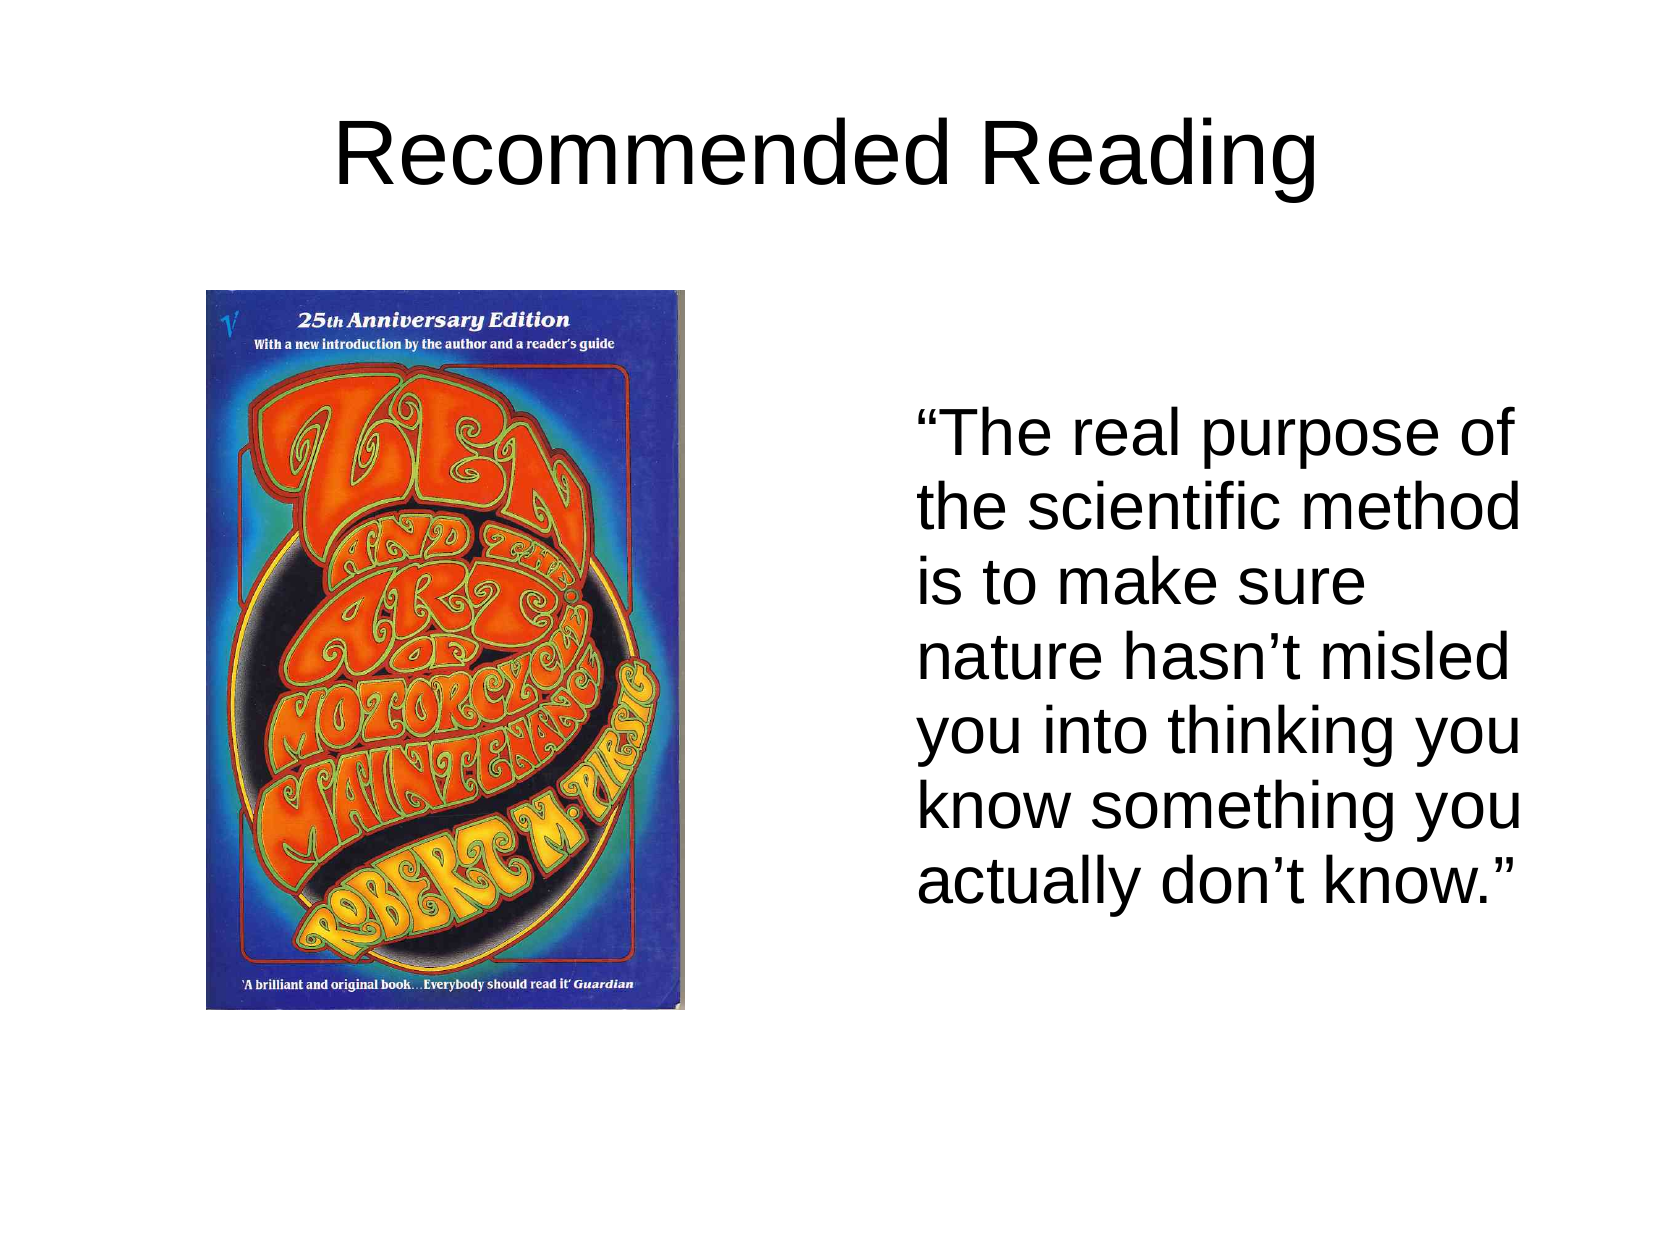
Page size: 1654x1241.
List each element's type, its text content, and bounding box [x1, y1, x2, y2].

picture [206, 290, 685, 1010]
list “The real purpose of the scientific method is to make sure nature hasn’t misled you into thinking you know something you actually don’t know.” [845, 290, 1572, 1010]
title Recommended Reading [82, 49, 1571, 257]
